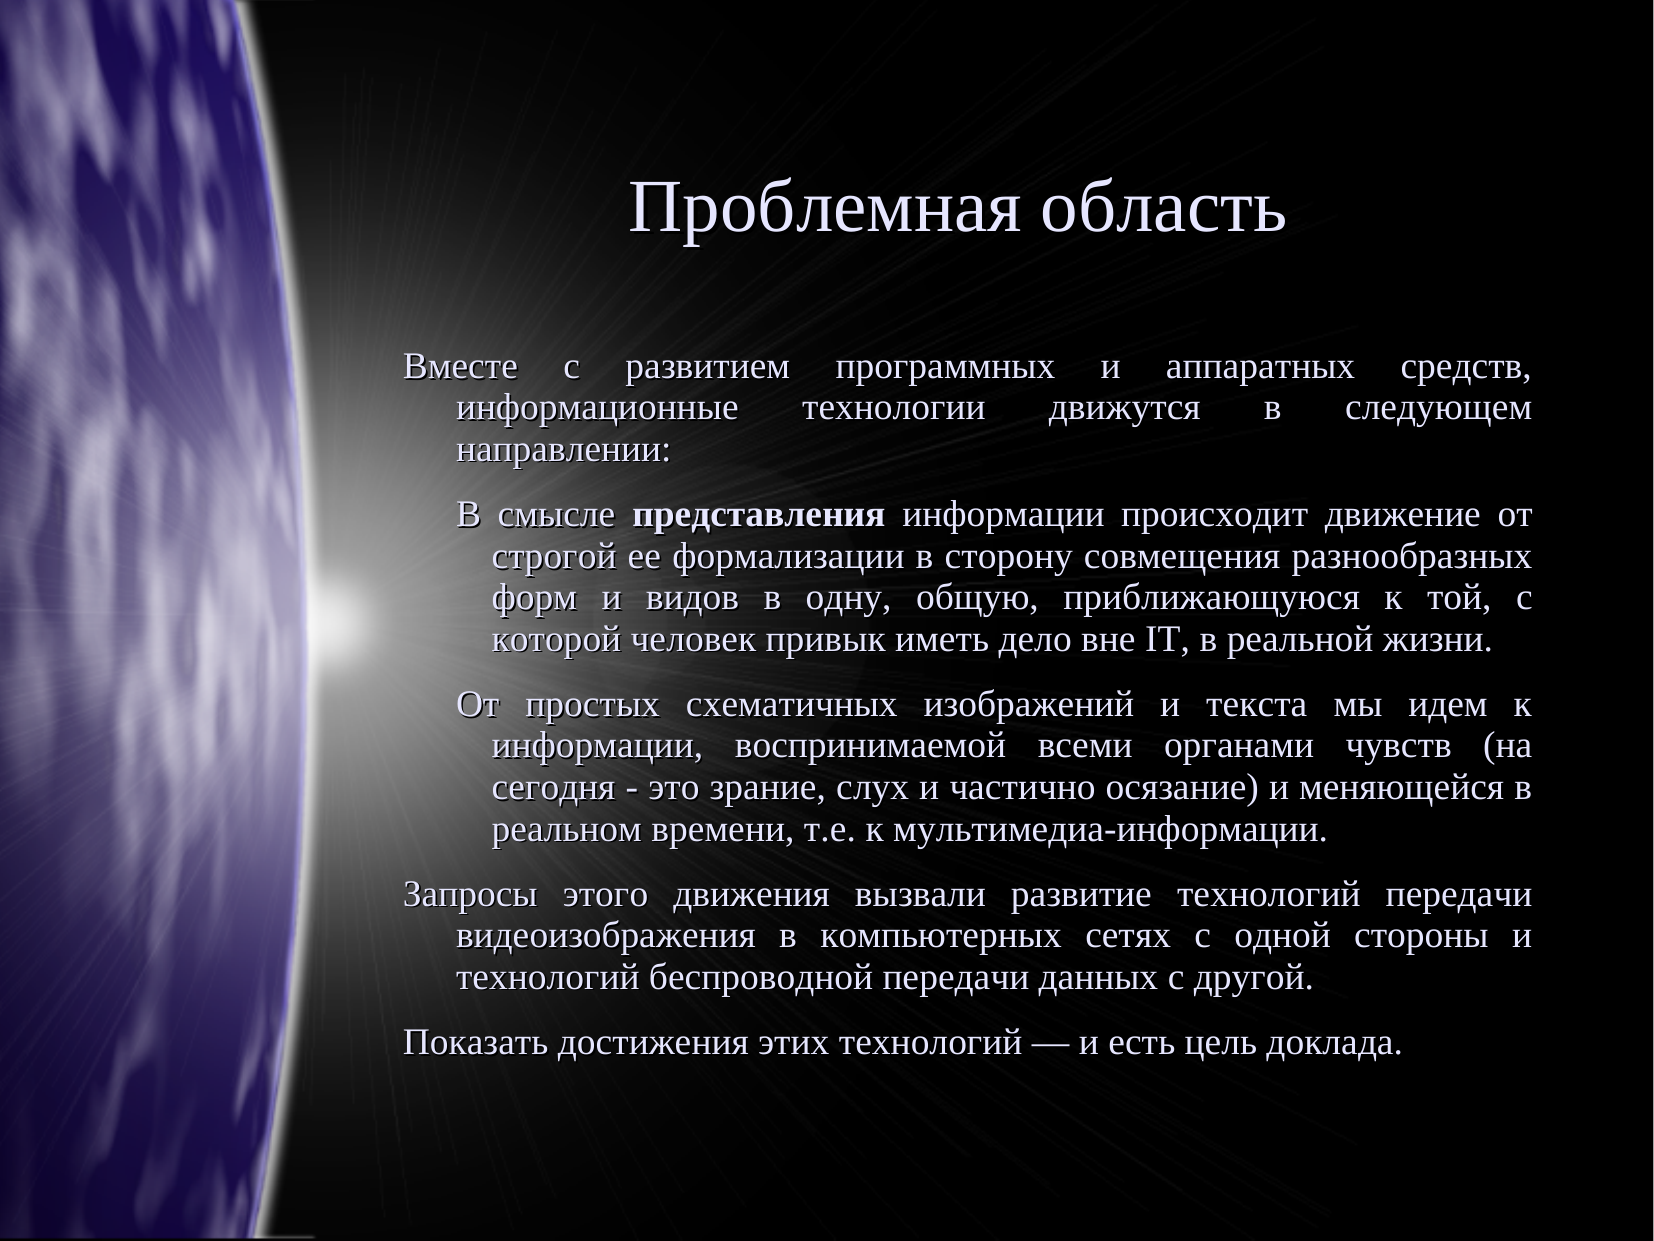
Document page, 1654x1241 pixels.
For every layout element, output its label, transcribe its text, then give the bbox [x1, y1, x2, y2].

picture [0, 0, 1654, 1241]
list Вместе с развитием программных и аппаратных средств, информационные технологии движутся в следующем направлении: В смысле представления информации происходит движение от строгой ее формализации в сторону совмещения разнообразных форм и видов в одну, общую, приближающуюся к той, с которой человек привык иметь дело вне IT, в реальной жизни. От простых схематичных изображений и текста мы идем к информации, воспринимаемой всеми органами чувств (на сегодня - это зрание, слух и частично осязание) и меняющейся в реальном времени, т.е. к мультимедиа-информации. Запросы этого движения вызвали развитие технологий передачи видеоизображения в компьютерных сетях с одной стороны и технологий беспроводной передачи данных с другой. Показать достижения этих технологий — и есть цель доклада. [385, 344, 1534, 1112]
title Проблемная область [383, 110, 1534, 303]
